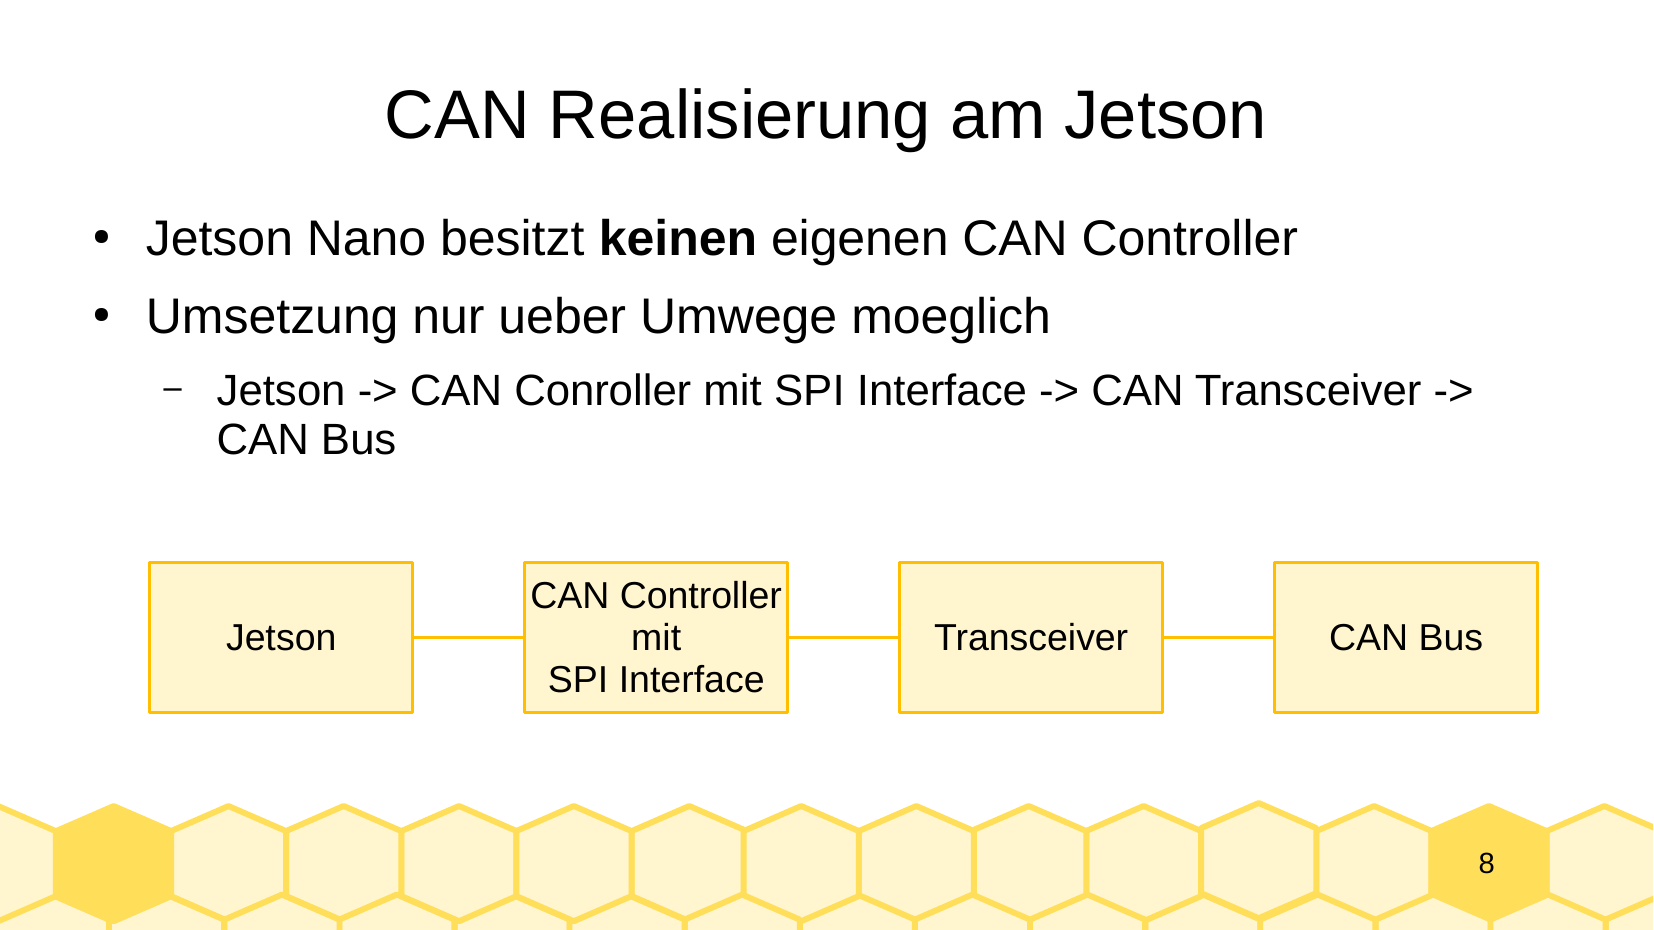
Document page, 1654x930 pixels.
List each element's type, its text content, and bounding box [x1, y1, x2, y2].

title CAN Realisierung am Jetson [82, 36, 1571, 193]
text_box Jetson [149, 562, 413, 713]
text_box CAN Bus [1274, 562, 1538, 713]
text_box Transceiver [899, 562, 1163, 713]
list Jetson Nano besitzt keinen eigenen CAN Controller Umsetzung nur ueber Umwege moeglich Jetson -> CAN Conroller mit SPI Interface -> CAN Transceiver -> CAN Bus [75, 210, 1563, 751]
text_box CAN Controller mit SPI Interface [524, 562, 788, 713]
